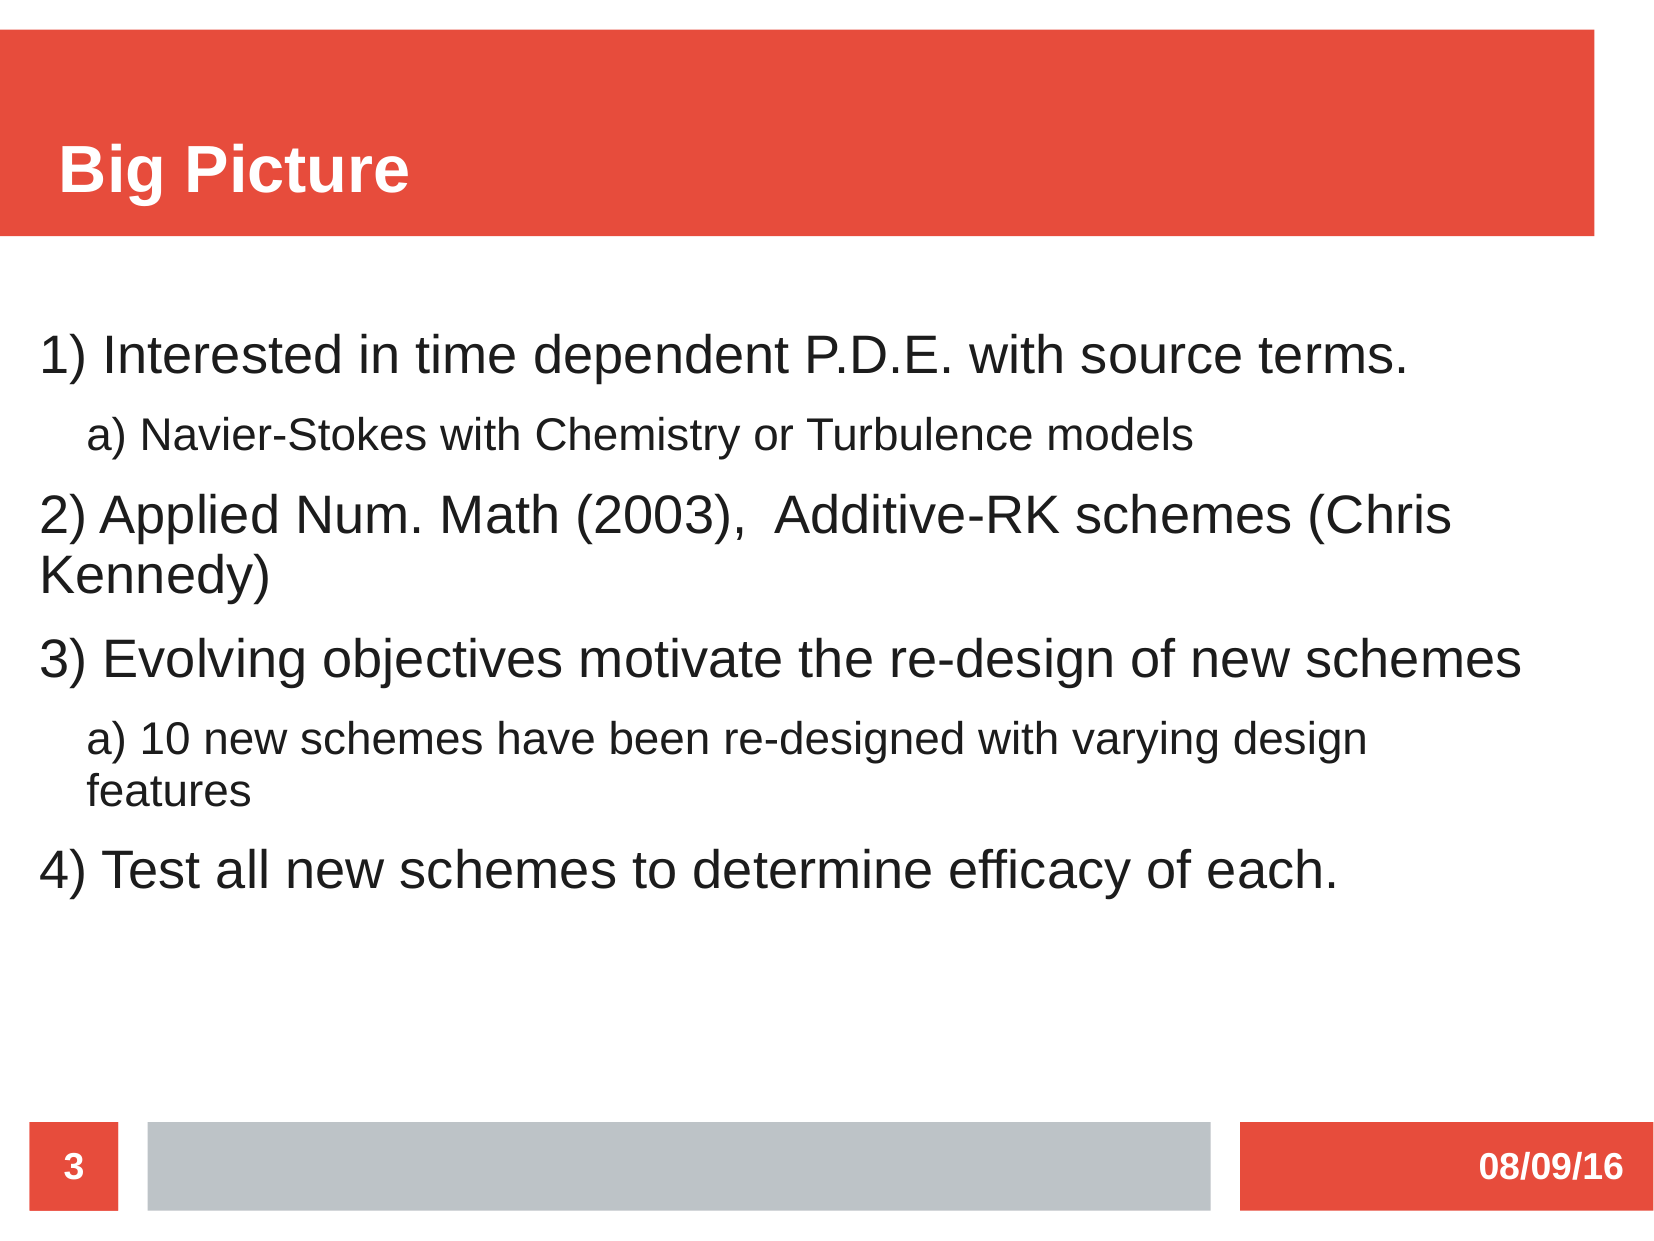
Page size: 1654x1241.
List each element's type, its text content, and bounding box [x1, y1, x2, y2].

list 1) Interested in time dependent P.D.E. with source terms. a) Navier-Stokes with Chemistry or Turbulence models 2) Applied Num. Math (2003), Additive-RK schemes (Chris Kennedy) 3) Evolving objectives motivate the re-design of new schemes a) 10 new schemes have been re-designed with varying design features 4) Test all new schemes to determine efficacy of each. [39, 324, 1546, 1093]
title Big Picture [59, 59, 1595, 207]
